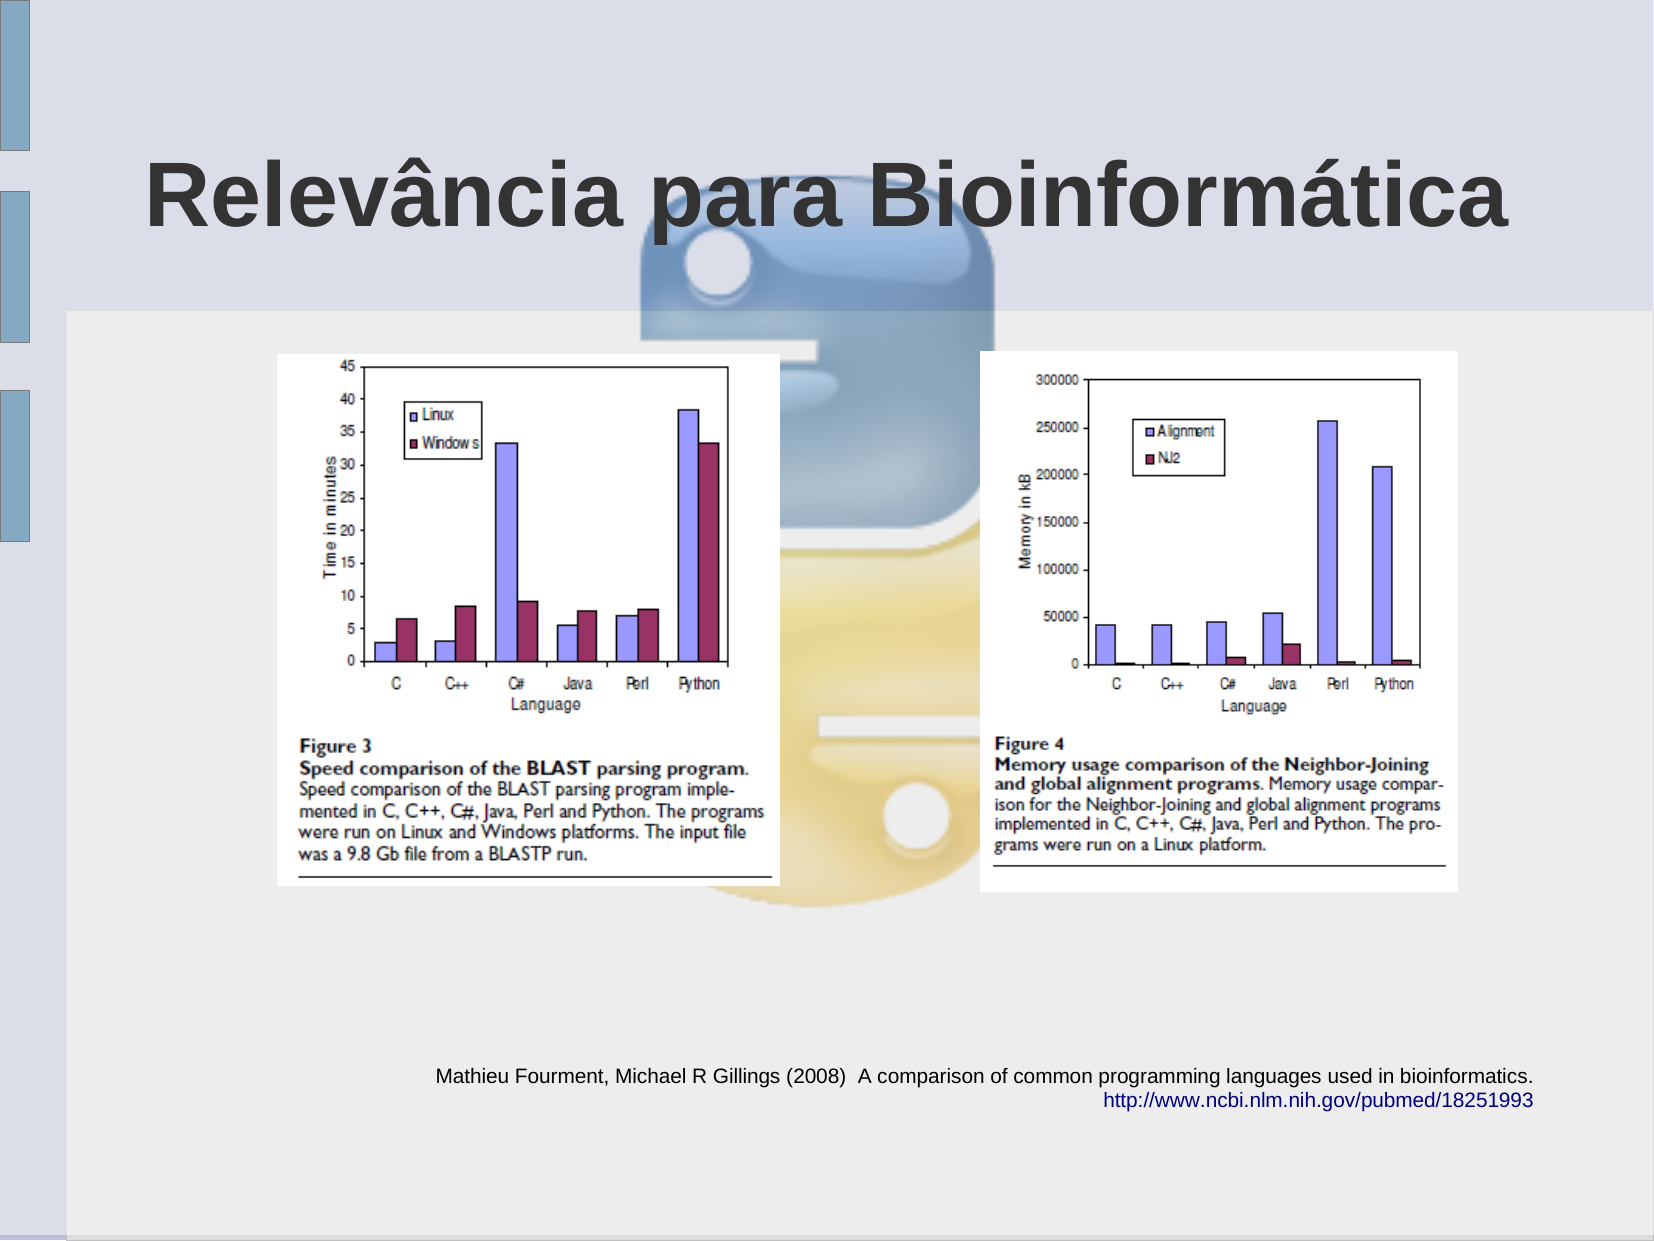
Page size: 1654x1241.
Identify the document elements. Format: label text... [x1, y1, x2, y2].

picture [0, 0, 1654, 1235]
list Mathieu Fourment, Michael R Gillings (2008) A comparison of common programming languages used in bioinformatics.http://www.ncbi.nlm.nih.gov/pubmed/18251993 [121, 344, 1534, 1127]
title Relevância para Bioinformática [121, 91, 1534, 299]
